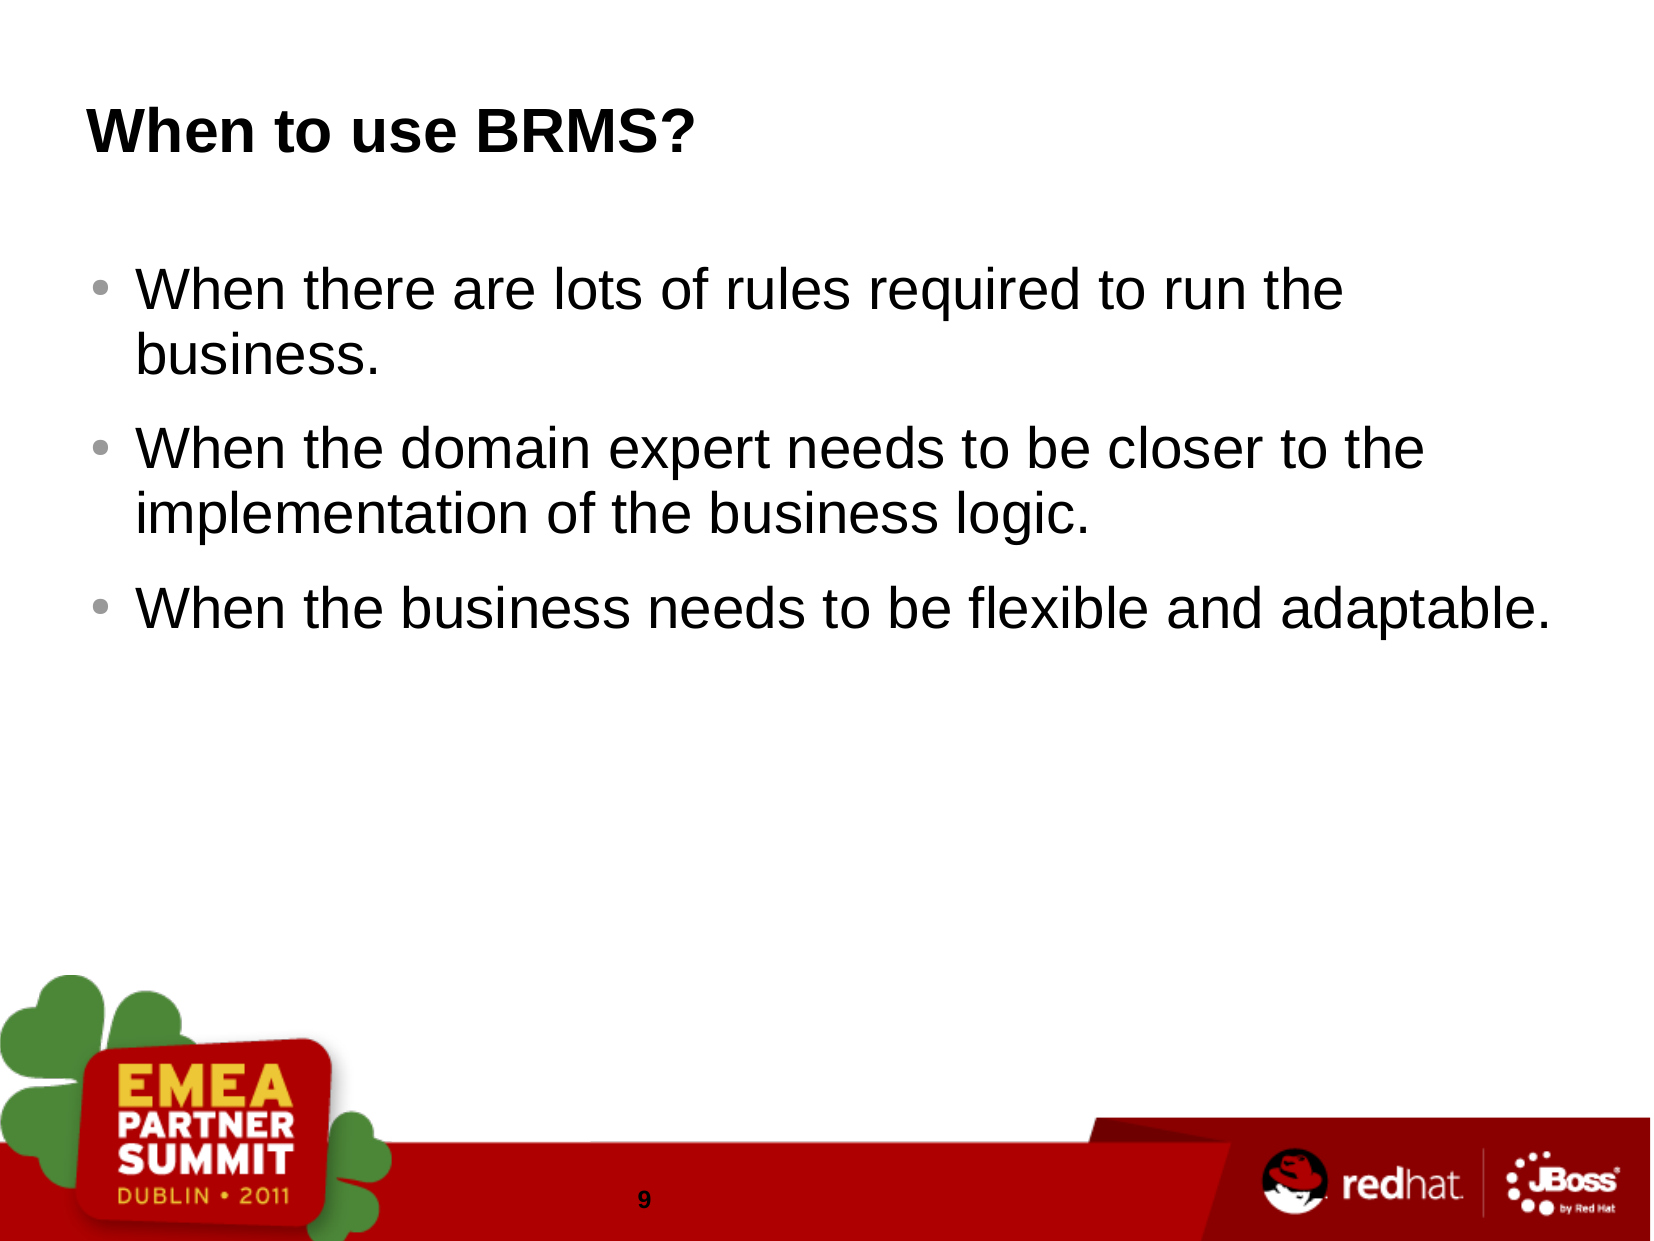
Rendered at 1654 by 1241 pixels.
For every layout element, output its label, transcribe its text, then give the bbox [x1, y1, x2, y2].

list When there are lots of rules required to run the business. When the domain expert needs to be closer to the implementation of the business logic. When the business needs to be flexible and adaptable. [75, 256, 1564, 1051]
title When to use BRMS? [86, 37, 1576, 226]
picture [0, 975, 1651, 1241]
